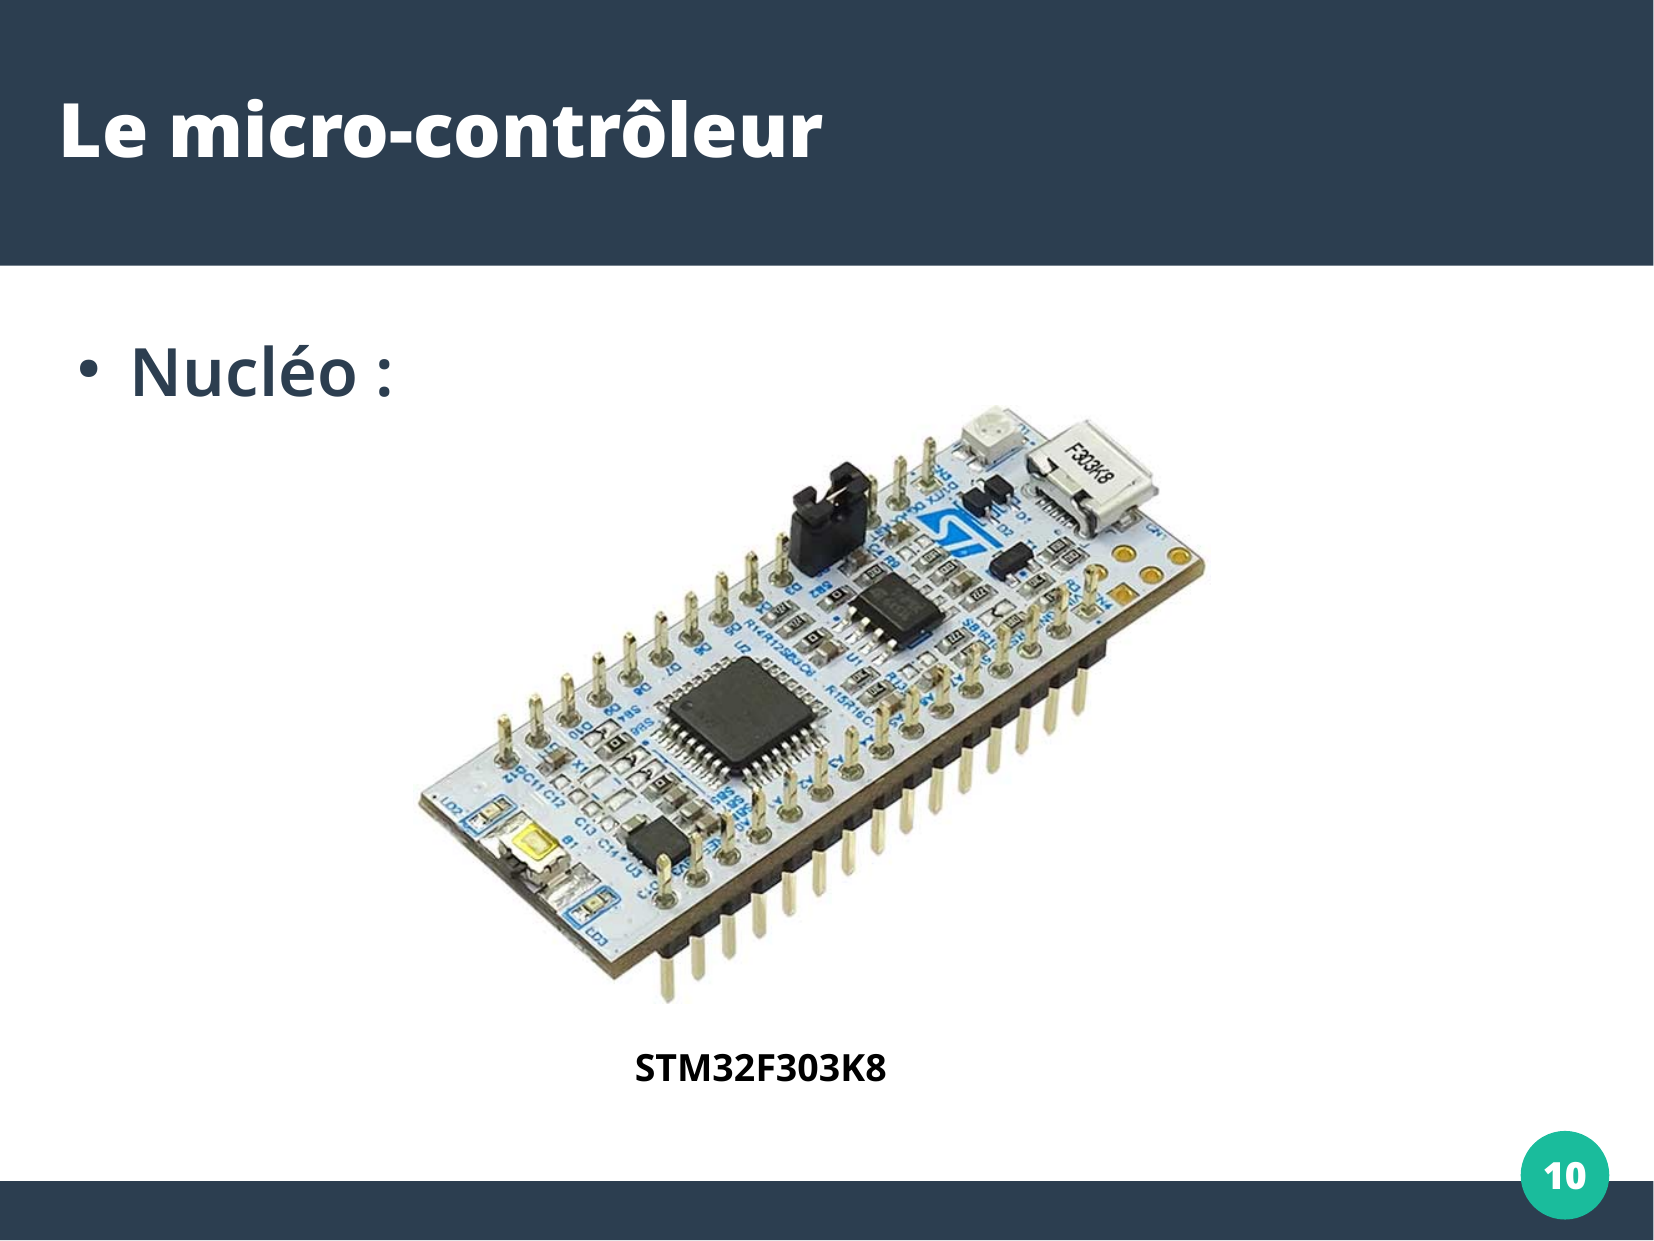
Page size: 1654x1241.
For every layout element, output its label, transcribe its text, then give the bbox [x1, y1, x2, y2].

text_box STM32F303K8 [620, 1034, 1004, 1137]
title Le micro-contrôleur [59, 49, 1595, 207]
list Nucléo : [59, 324, 1595, 1152]
picture [413, 405, 1211, 1004]
